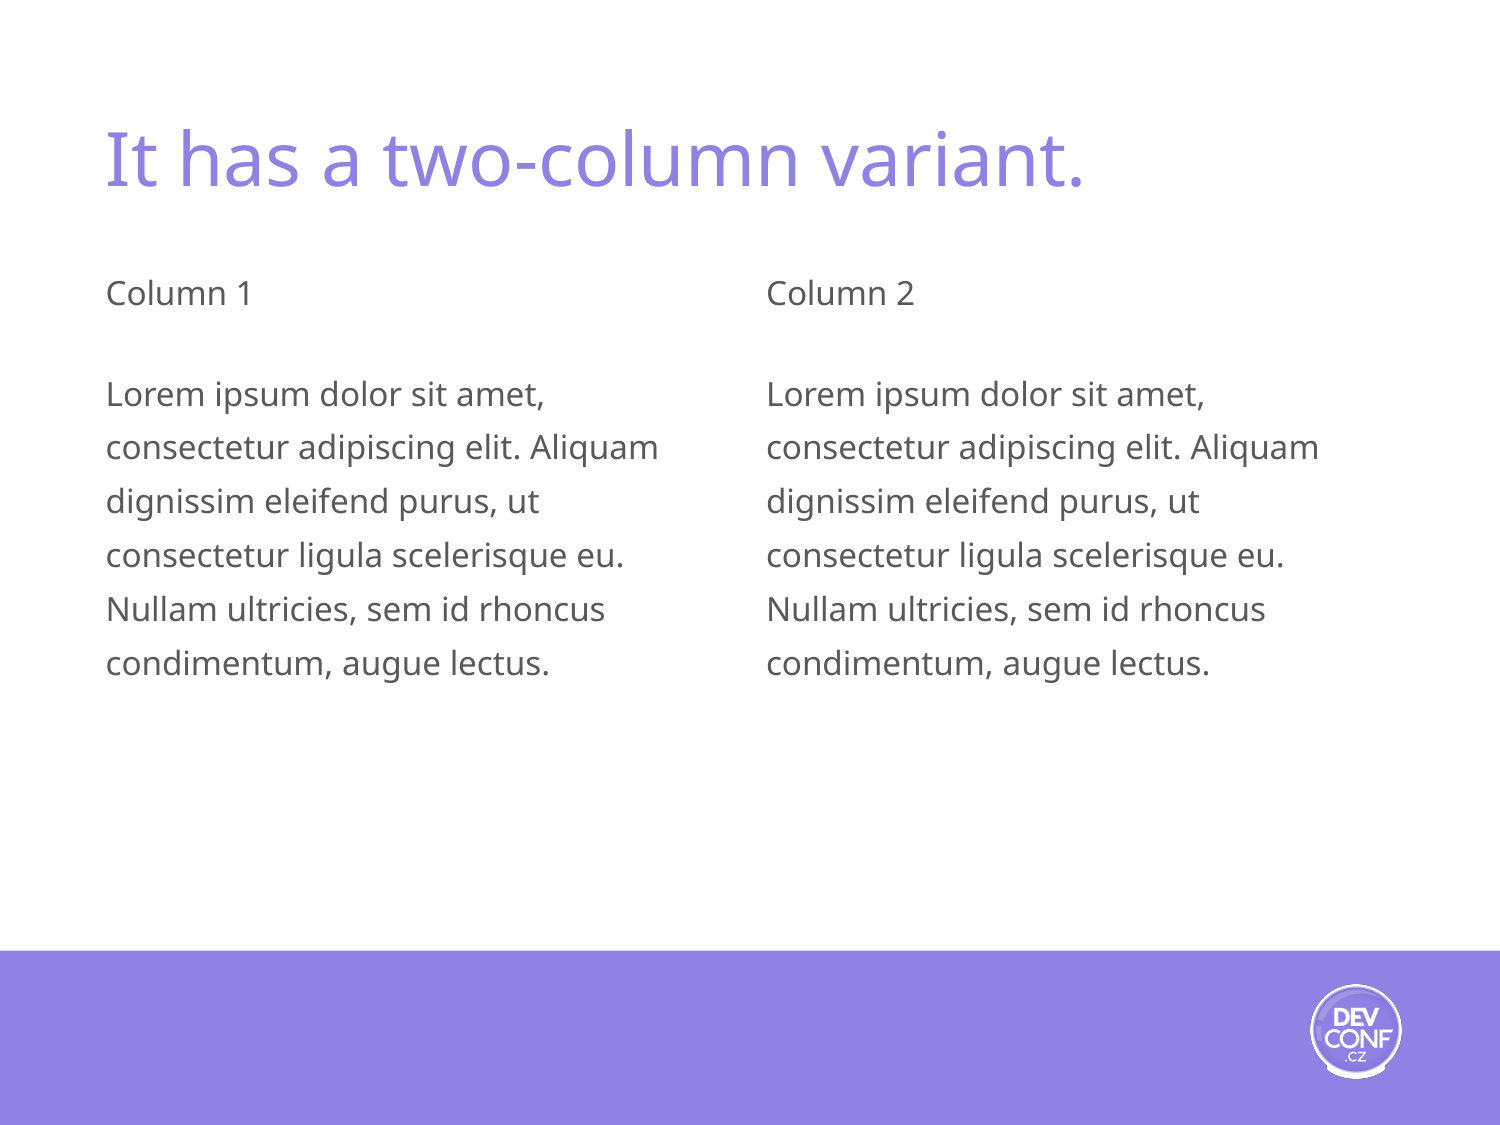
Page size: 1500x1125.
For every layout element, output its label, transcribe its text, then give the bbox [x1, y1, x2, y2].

title It has a two-column variant. [105, 93, 1343, 219]
list Lorem ipsum dolor sit amet, consectetur adipiscing elit. Aliquam dignissim eleifend purus, ut consectetur ligula scelerisque eu. Nullam ultricies, sem id rhoncus condimentum, augue lectus. [766, 358, 1343, 937]
subtitle Column 2 [766, 261, 1343, 320]
subtitle Column 1 [105, 261, 683, 320]
picture [1310, 984, 1402, 1079]
list Lorem ipsum dolor sit amet, consectetur adipiscing elit. Aliquam dignissim eleifend purus, ut consectetur ligula scelerisque eu. Nullam ultricies, sem id rhoncus condimentum, augue lectus. [105, 358, 683, 937]
